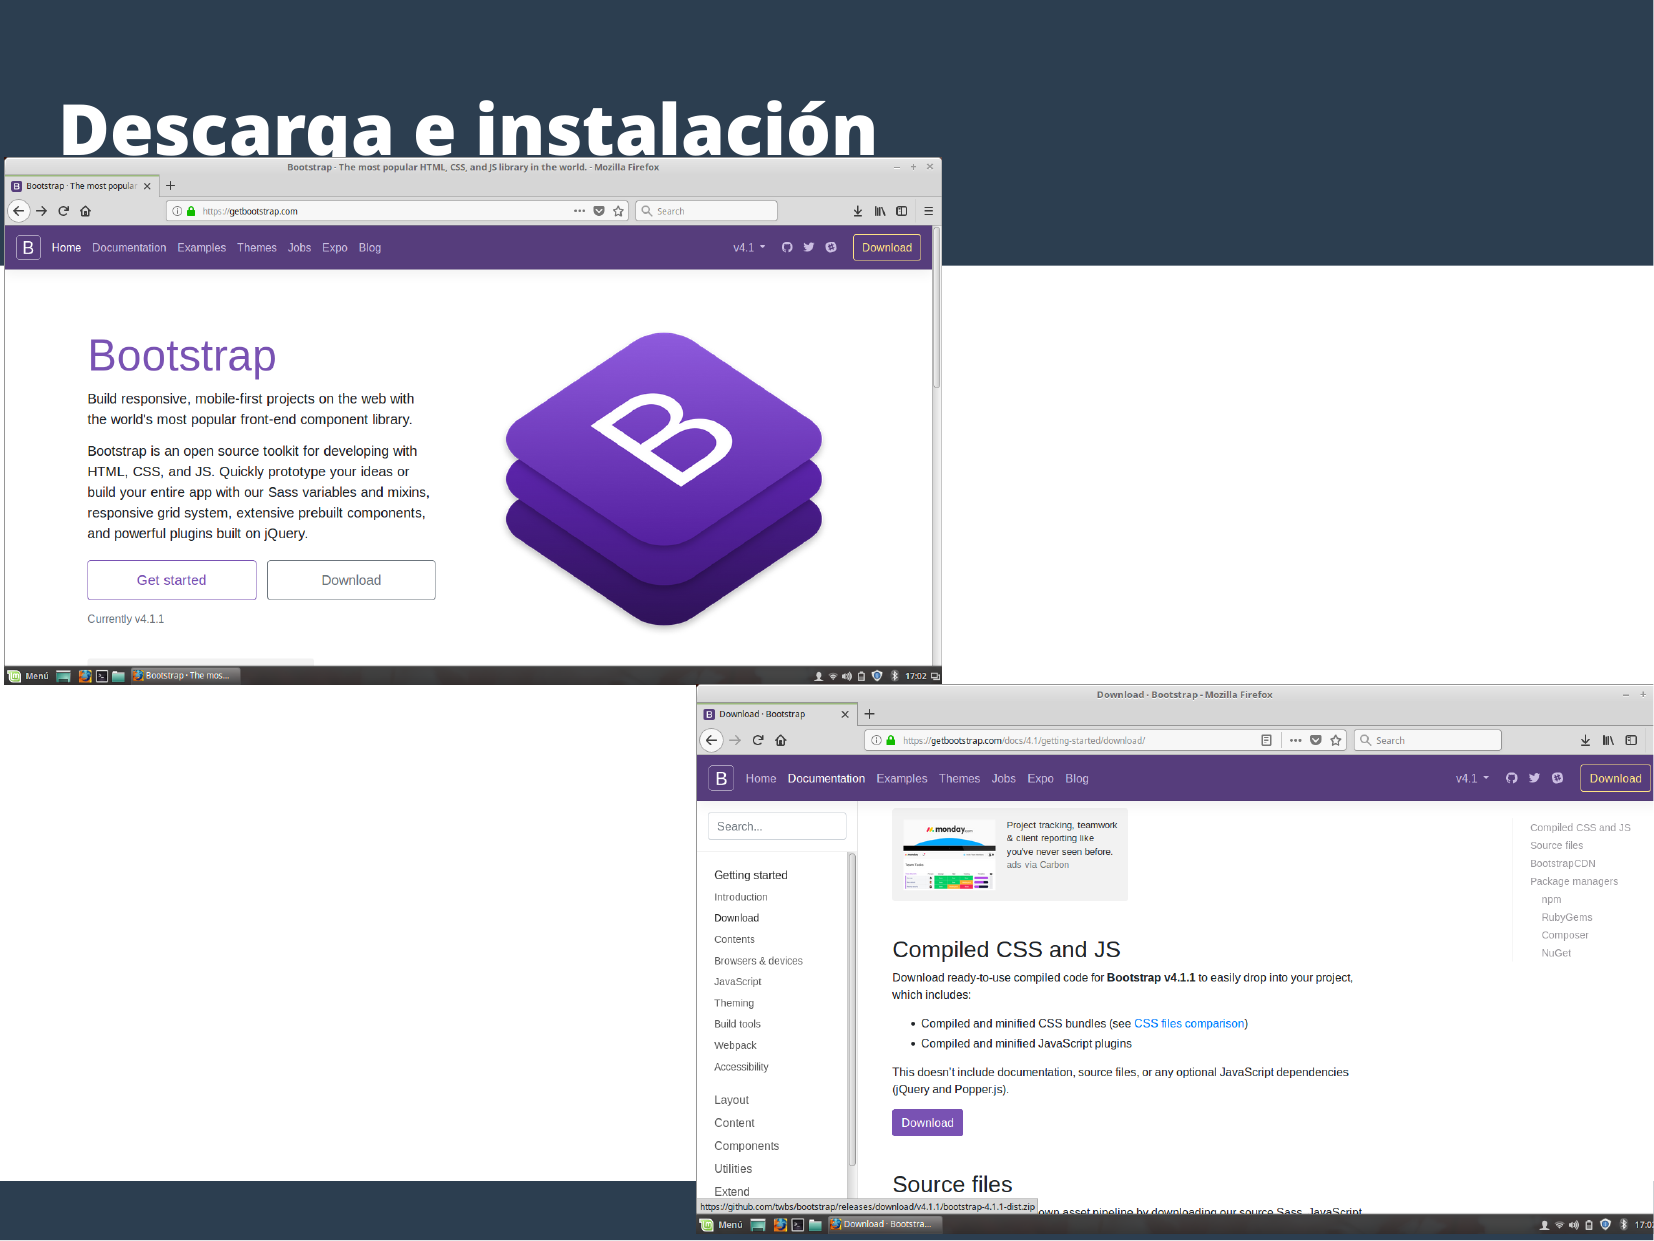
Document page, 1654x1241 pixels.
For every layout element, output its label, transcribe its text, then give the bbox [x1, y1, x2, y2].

title Descarga e instalación [59, 49, 1595, 207]
picture [4, 157, 1654, 1234]
